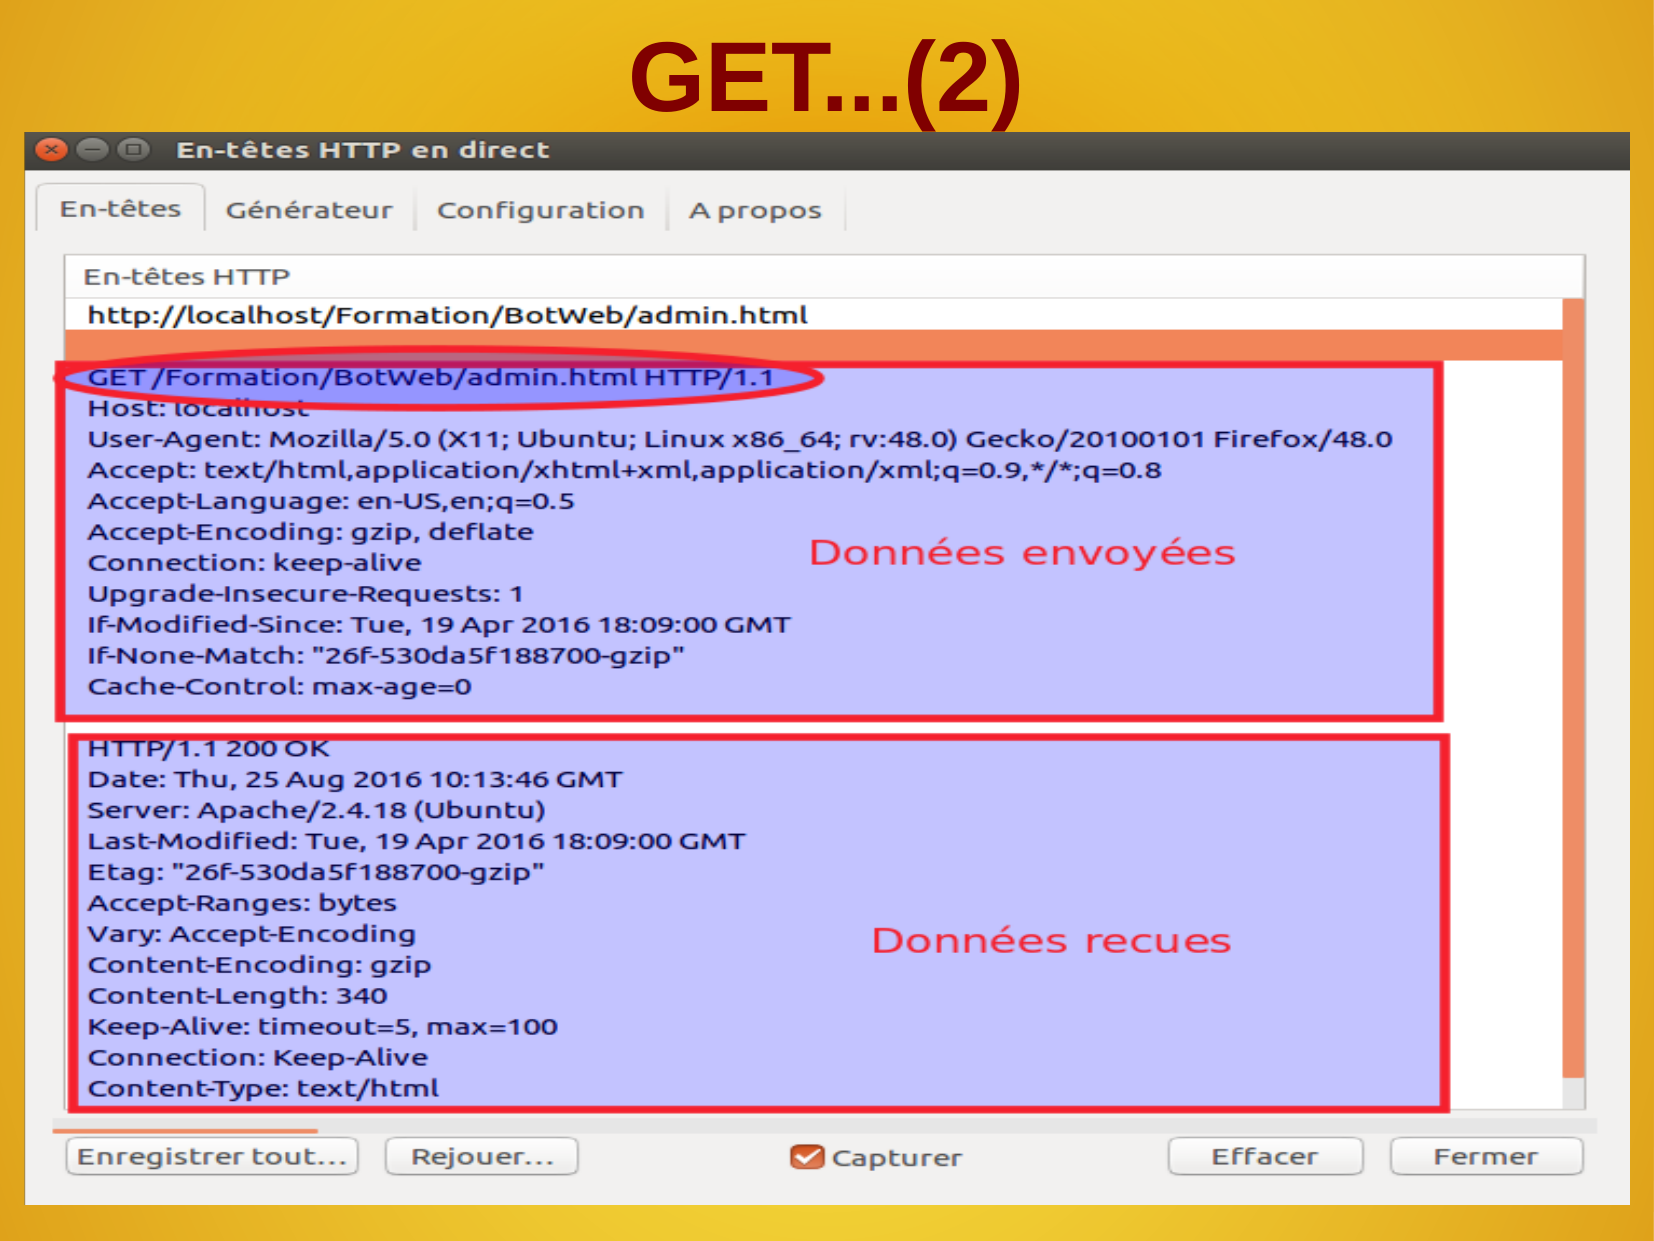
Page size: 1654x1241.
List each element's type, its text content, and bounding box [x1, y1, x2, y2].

picture [23, 132, 1630, 1205]
title GET...(2) [82, 21, 1571, 132]
